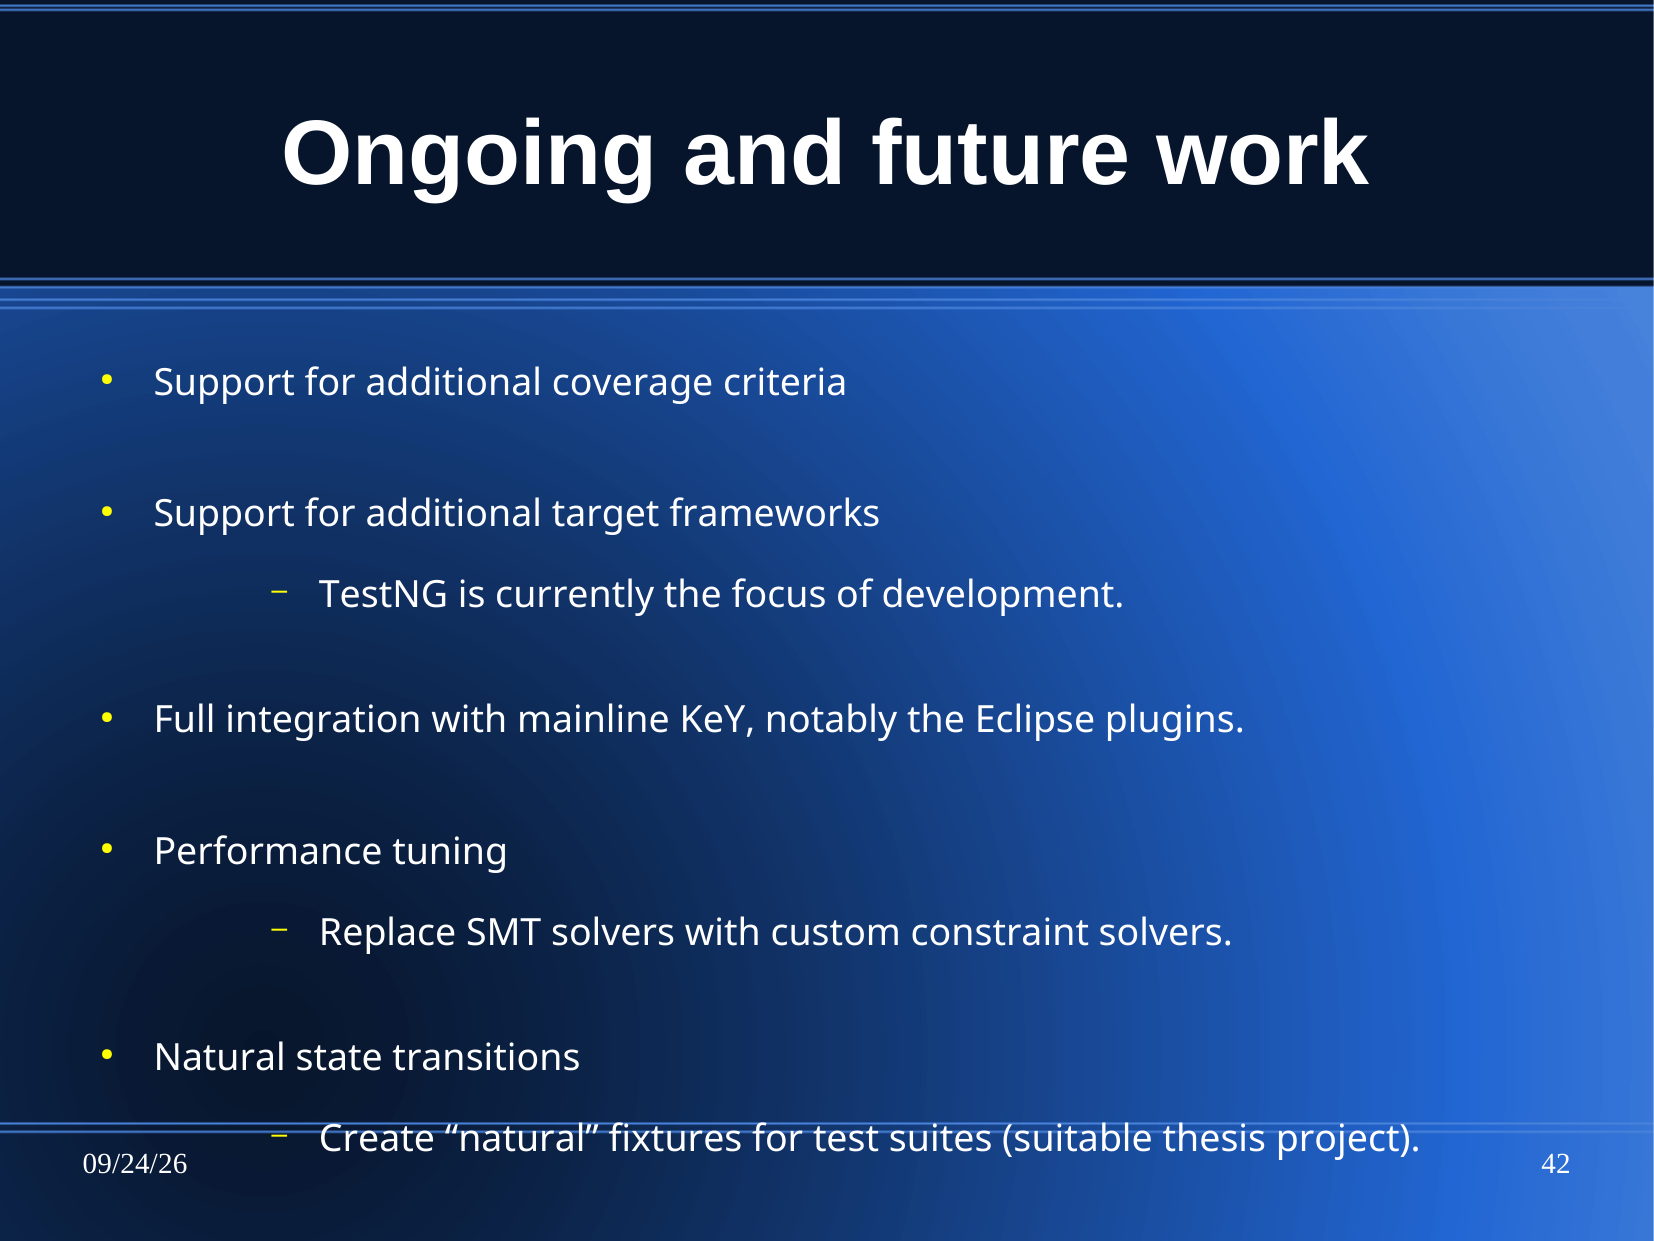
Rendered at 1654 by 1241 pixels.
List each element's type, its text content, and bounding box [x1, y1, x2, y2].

title Ongoing and future work [82, 49, 1571, 257]
picture [0, 0, 1654, 1241]
list Support for additional coverage criteria Support for additional target frameworks TestNG is currently the focus of development. Full integration with mainline KeY, notably the Eclipse plugins. Performance tuning Replace SMT solvers with custom constraint solvers. Natural state transitions Create “natural” fixtures for test suites (suitable thesis project). [82, 355, 1571, 1075]
